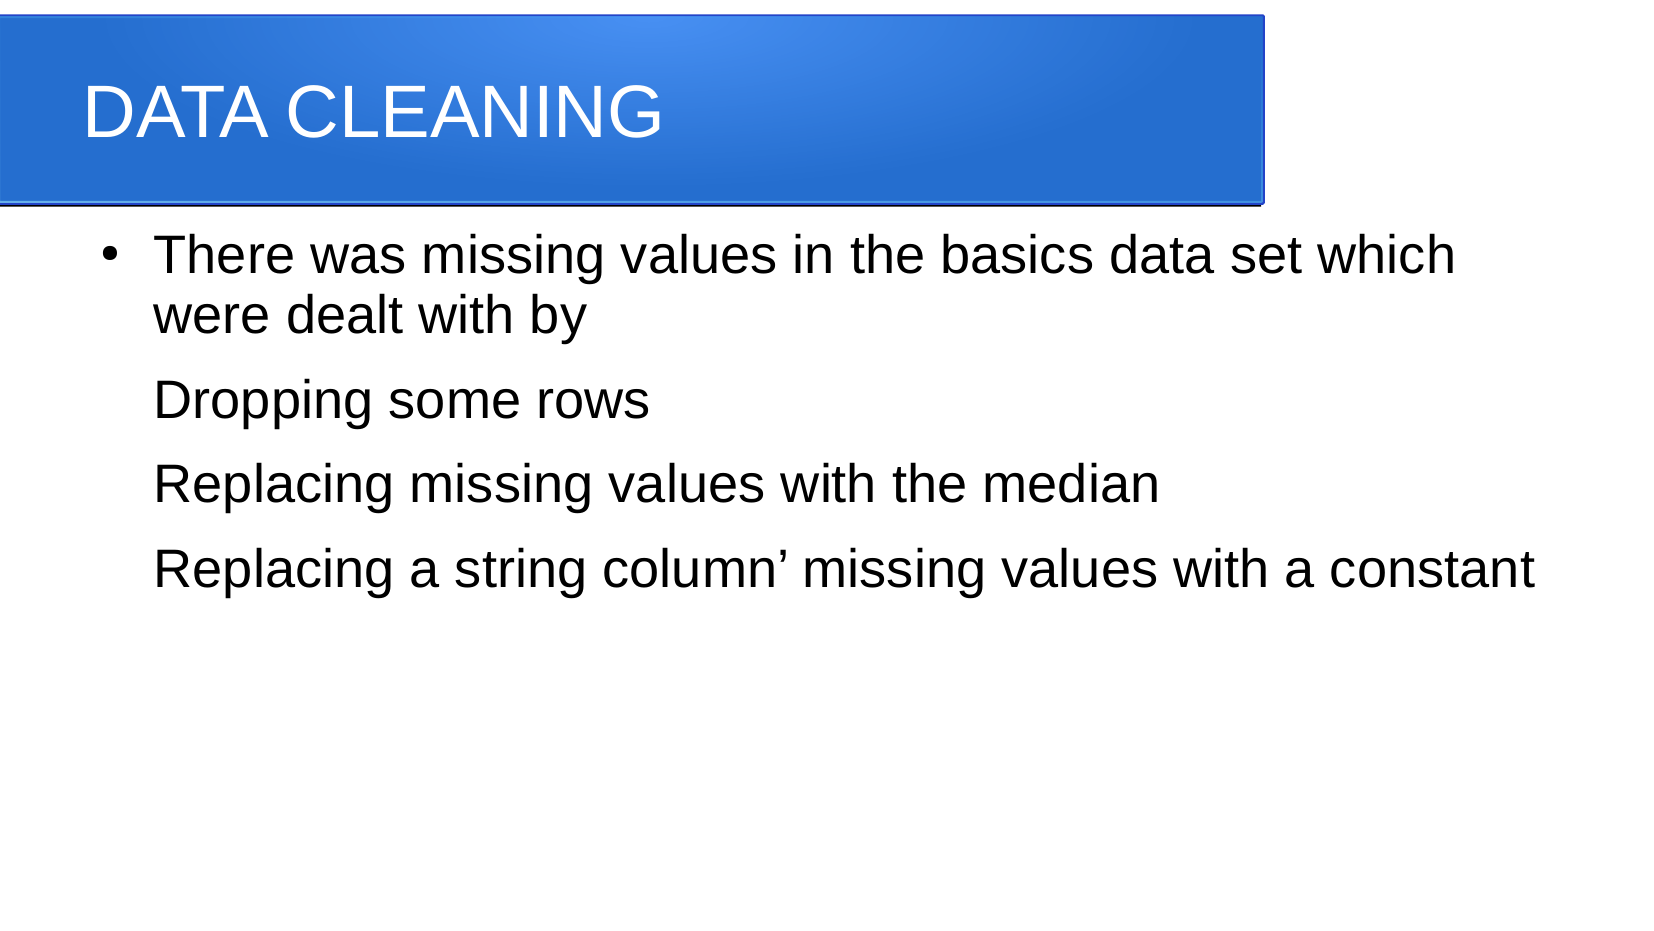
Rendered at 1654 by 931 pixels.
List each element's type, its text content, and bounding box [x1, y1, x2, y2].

list There was missing values in the basics data set which were dealt with by Dropping some rows Replacing missing values with the median Replacing a string column’ missing values with a constant [82, 224, 1571, 764]
title DATA CLEANING [82, 35, 1235, 189]
